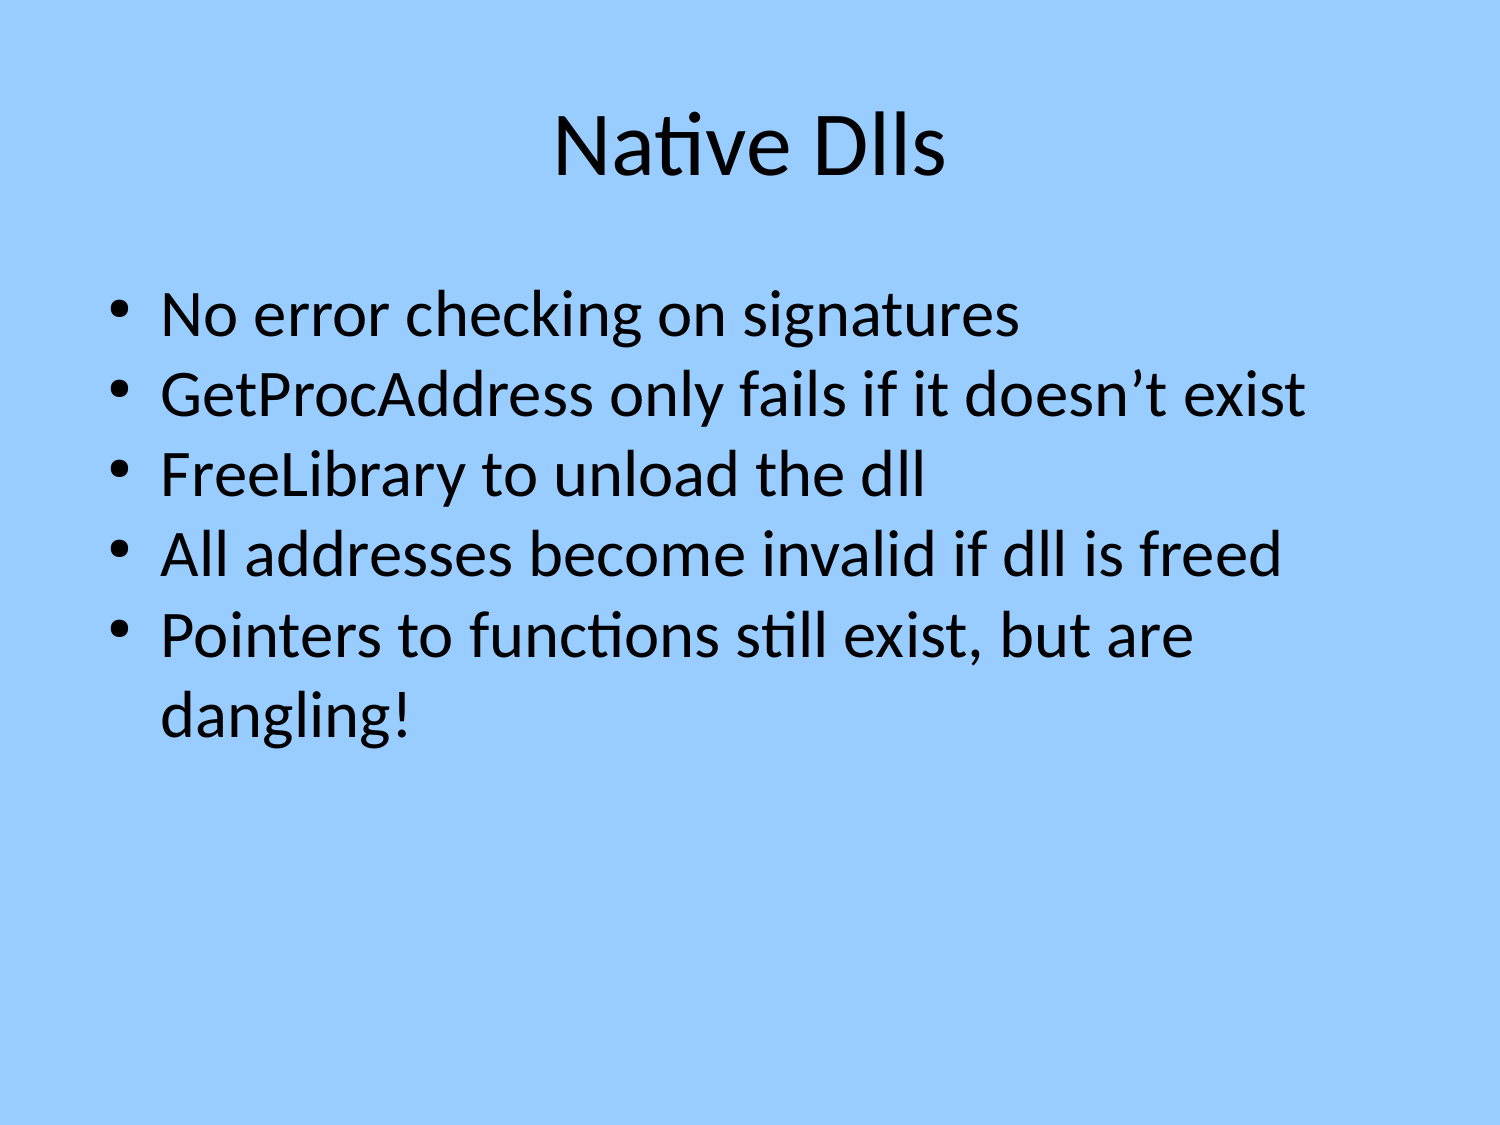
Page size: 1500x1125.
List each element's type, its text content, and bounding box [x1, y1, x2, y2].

list No error checking on signatures GetProcAddress only fails if it doesn’t exist FreeLibrary to unload the dll All addresses become invalid if dll is freed Pointers to functions still exist, but are dangling! [75, 262, 1425, 1005]
title Native Dlls [75, 45, 1425, 233]
